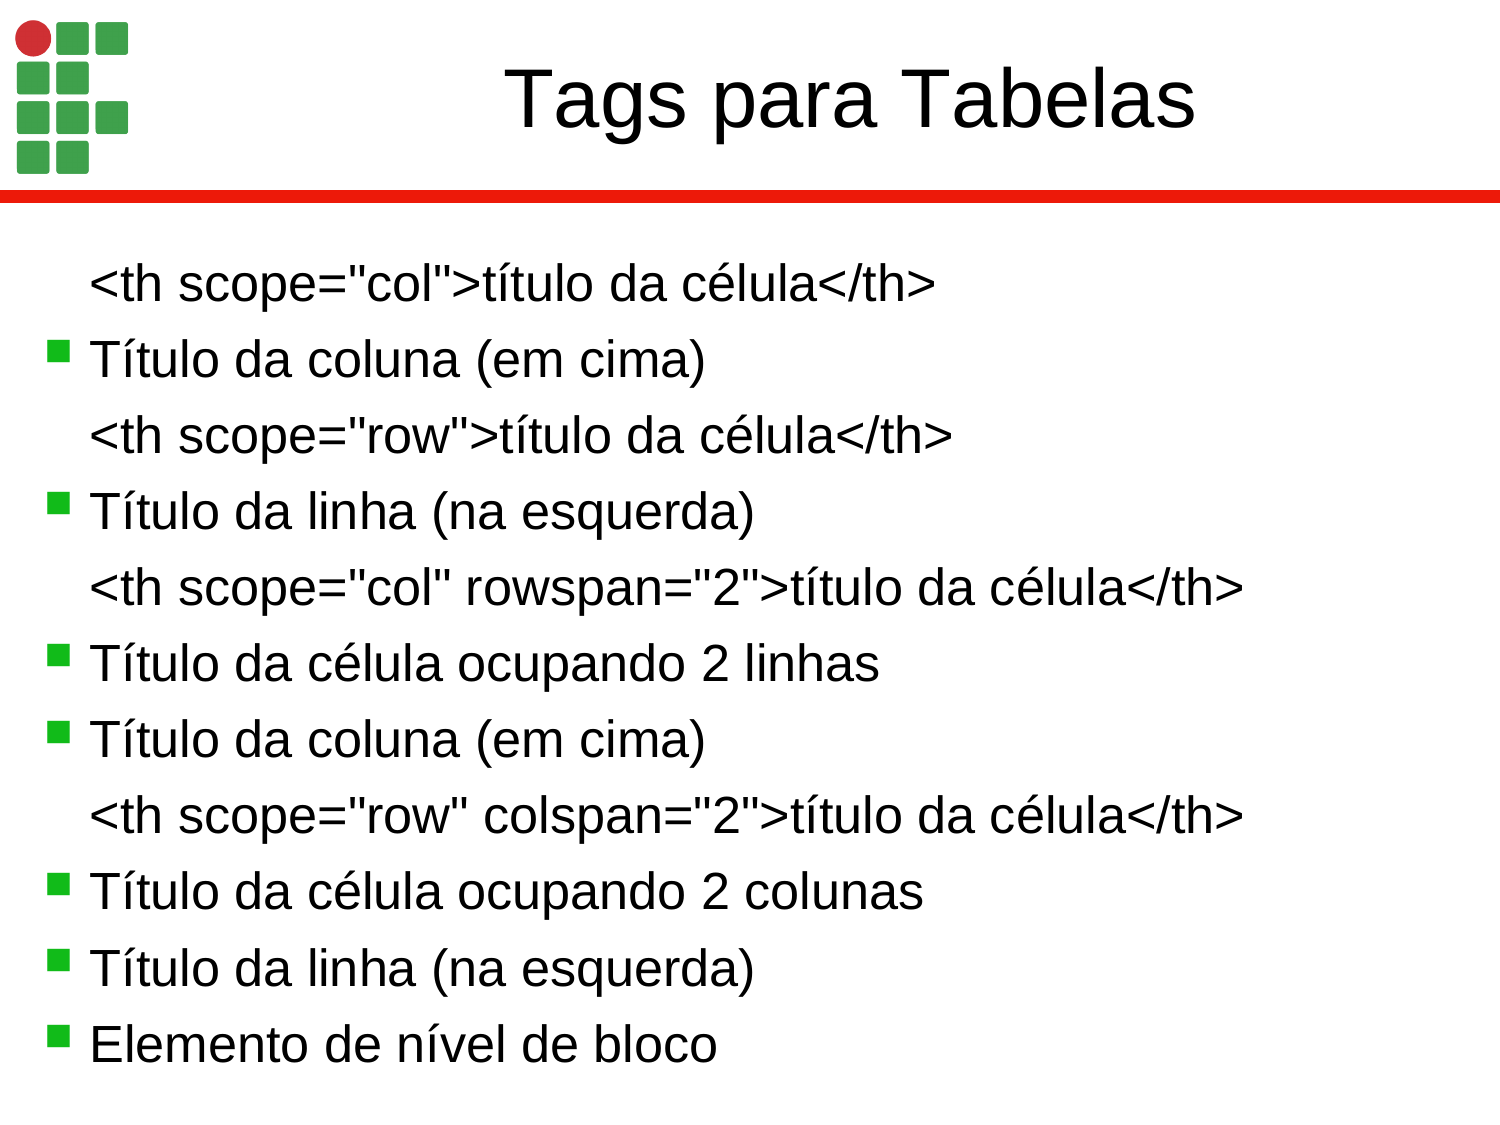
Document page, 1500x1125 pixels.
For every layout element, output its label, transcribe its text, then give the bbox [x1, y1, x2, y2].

picture [14, 16, 130, 178]
list <th scope="col">título da célula</th> Título da coluna (em cima) <th scope="row">título da célula</th> Título da linha (na esquerda) <th scope="col" rowspan="2">título da célula</th> Título da célula ocupando 2 linhas Título da coluna (em cima) <th scope="row" colspan="2">título da célula</th> Título da célula ocupando 2 colunas Título da linha (na esquerda) Elemento de nível de bloco [29, 207, 1471, 1087]
title Tags para Tabelas [230, 0, 1471, 202]
